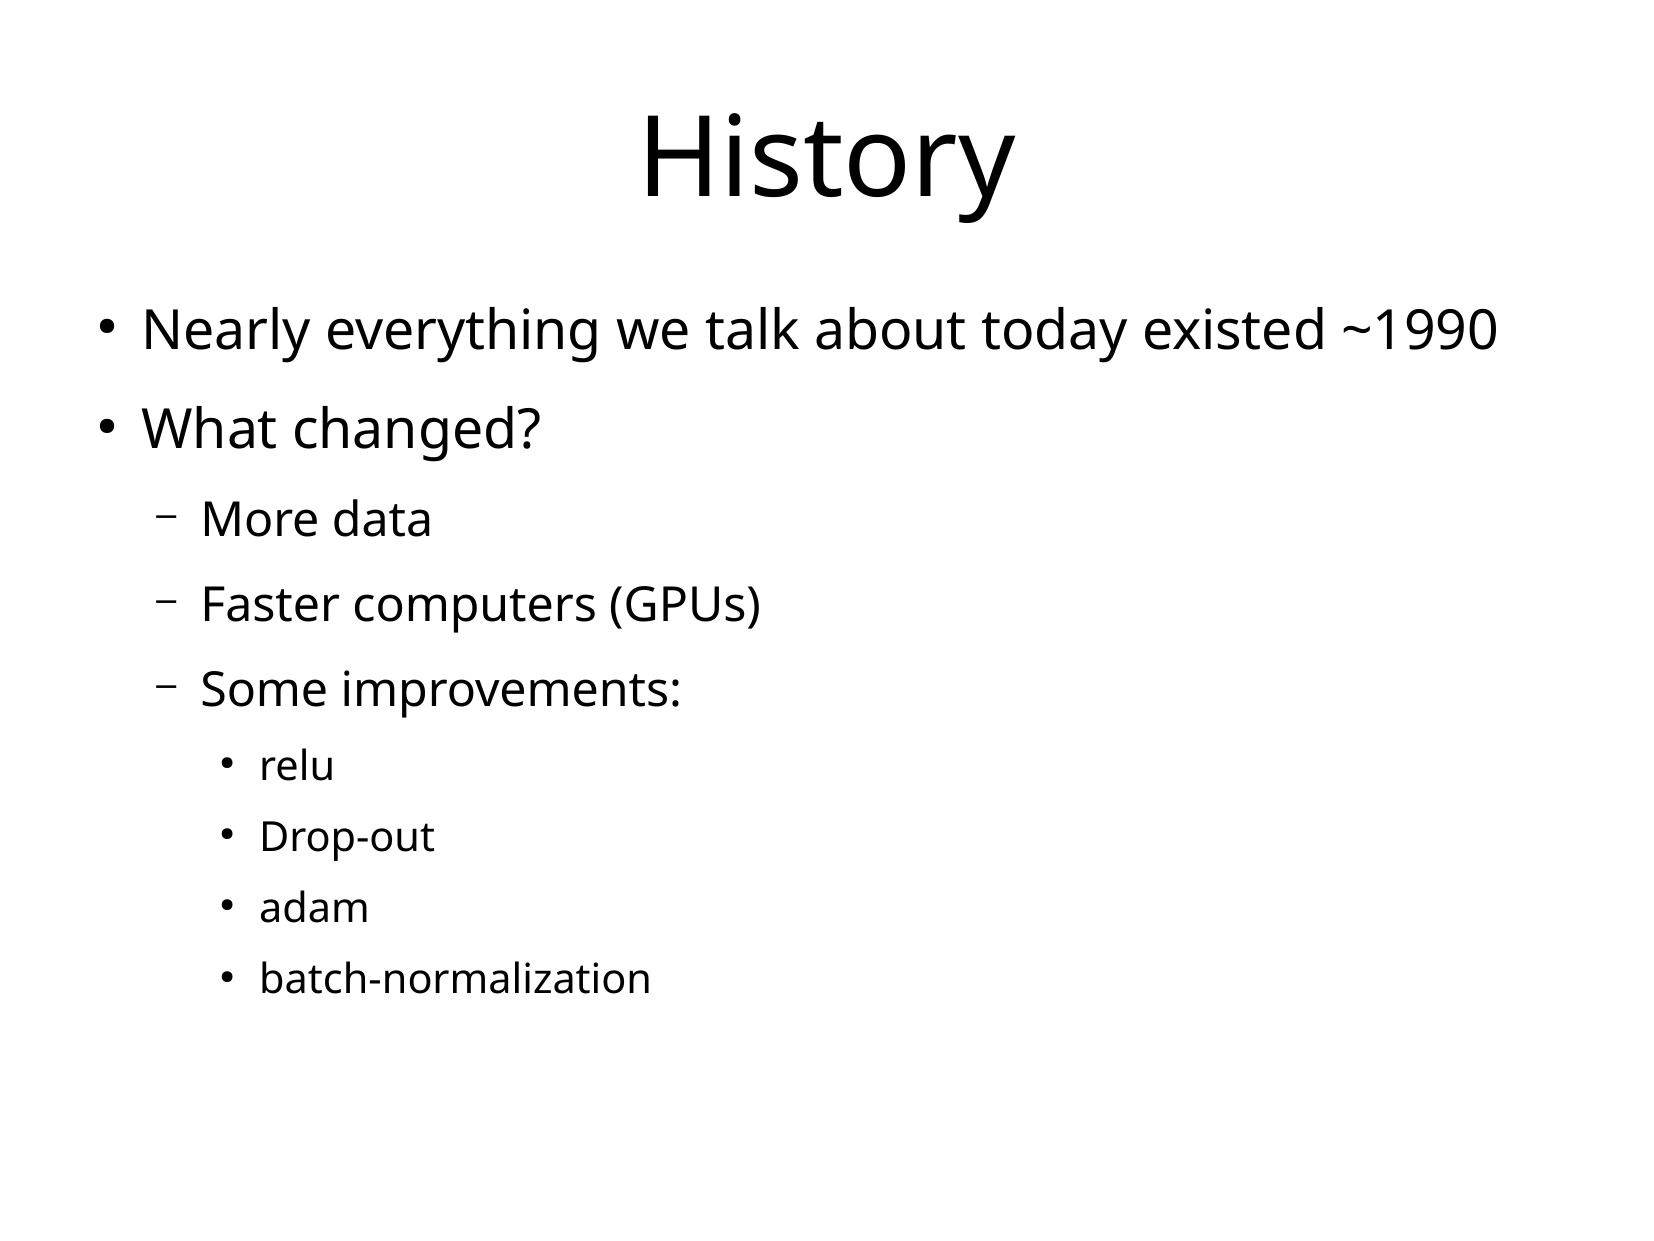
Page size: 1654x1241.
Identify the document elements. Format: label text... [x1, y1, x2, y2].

title History [82, 49, 1571, 257]
list Nearly everything we talk about today existed ~1990 What changed? More data Faster computers (GPUs) Some improvements: relu Drop-out adam batch-normalization [82, 290, 1571, 1010]
